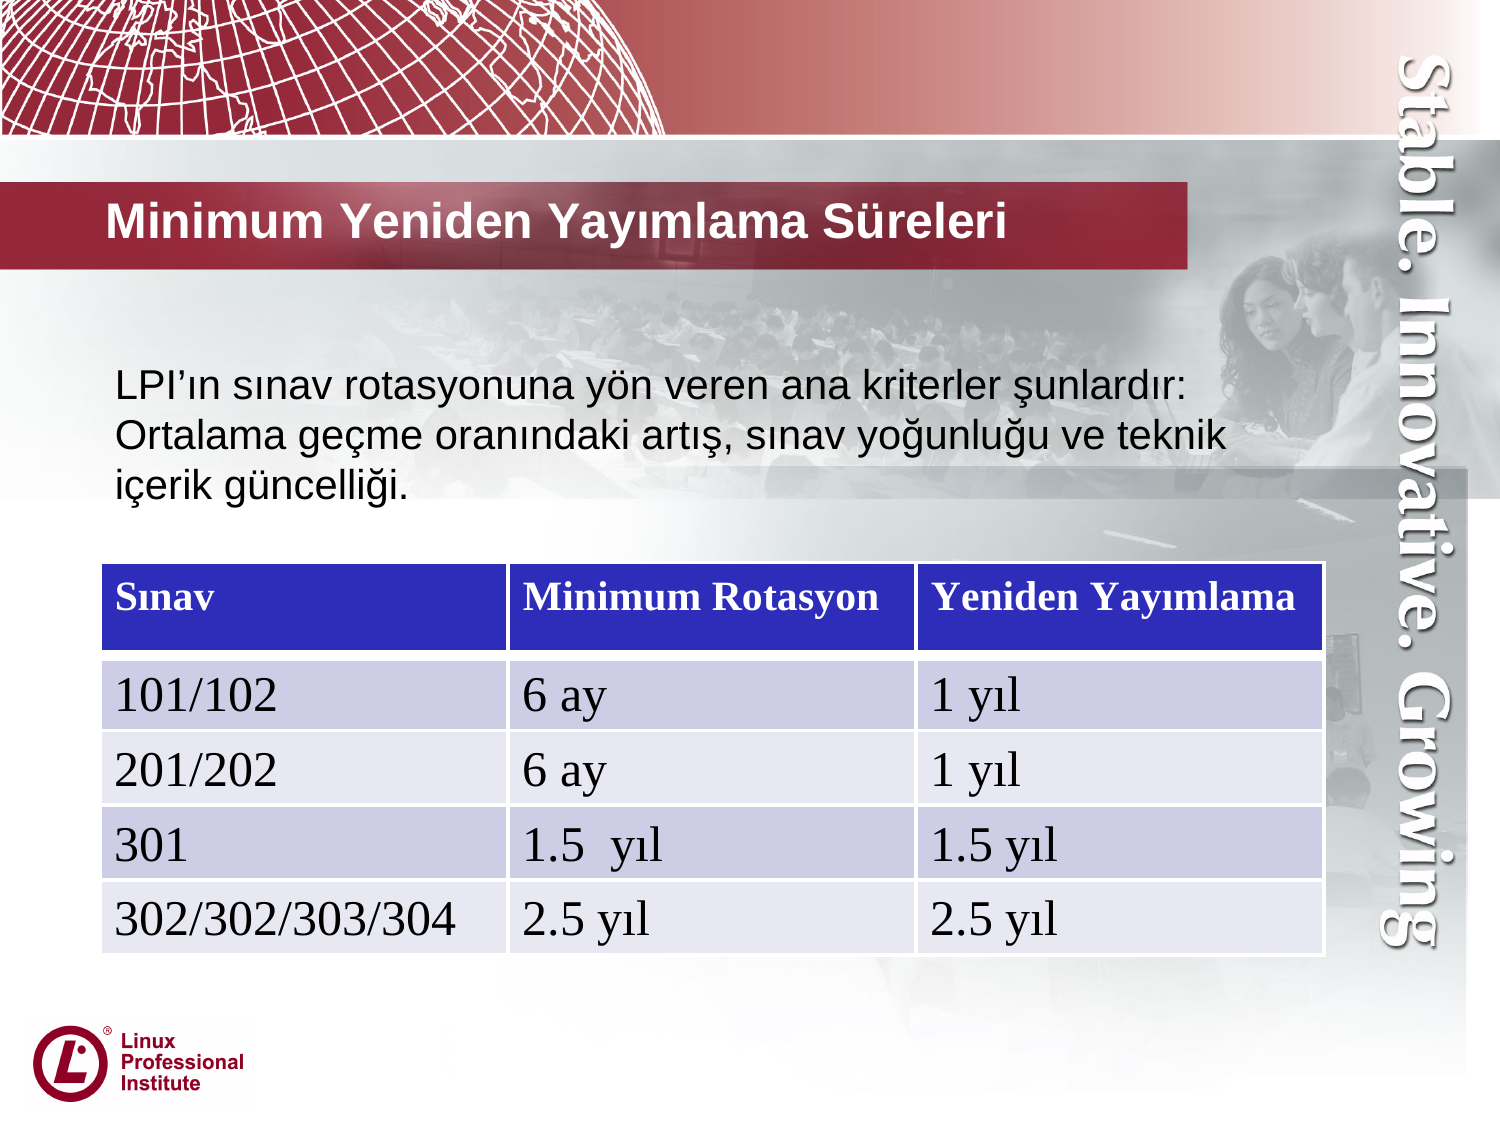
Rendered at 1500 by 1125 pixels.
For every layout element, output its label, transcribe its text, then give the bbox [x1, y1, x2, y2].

table_header Sınav [102, 564, 506, 650]
table_cell 2.5 yıl [918, 882, 1322, 953]
text_box Minimum Yeniden Yayımlama Süreleri [105, 181, 1407, 282]
table_cell 1 yıl [918, 732, 1322, 803]
table_header Yeniden Yayımlama [918, 564, 1322, 650]
text_box LPI’ın sınav rotasyonuna yön veren ana kriterler şunlardır: Ortalama geçme oranındaki artış, sınav yoğunluğu ve teknik içerik güncelliği. [99, 350, 1326, 516]
table_cell 6 ay [510, 661, 914, 729]
table_cell 302/302/303/304 [102, 882, 506, 953]
table_cell 2.5 yıl [510, 882, 914, 953]
table_cell 1.5 yıl [918, 807, 1322, 878]
table_cell 201/202 [102, 732, 506, 803]
table_cell 6 ay [510, 732, 914, 803]
table_cell 1.5 yıl [510, 807, 914, 878]
table_header Minimum Rotasyon [510, 564, 914, 650]
picture [0, 0, 1500, 1113]
table_cell 1 yıl [918, 661, 1322, 729]
table_cell 101/102 [102, 661, 506, 729]
table_cell 301 [102, 807, 506, 878]
